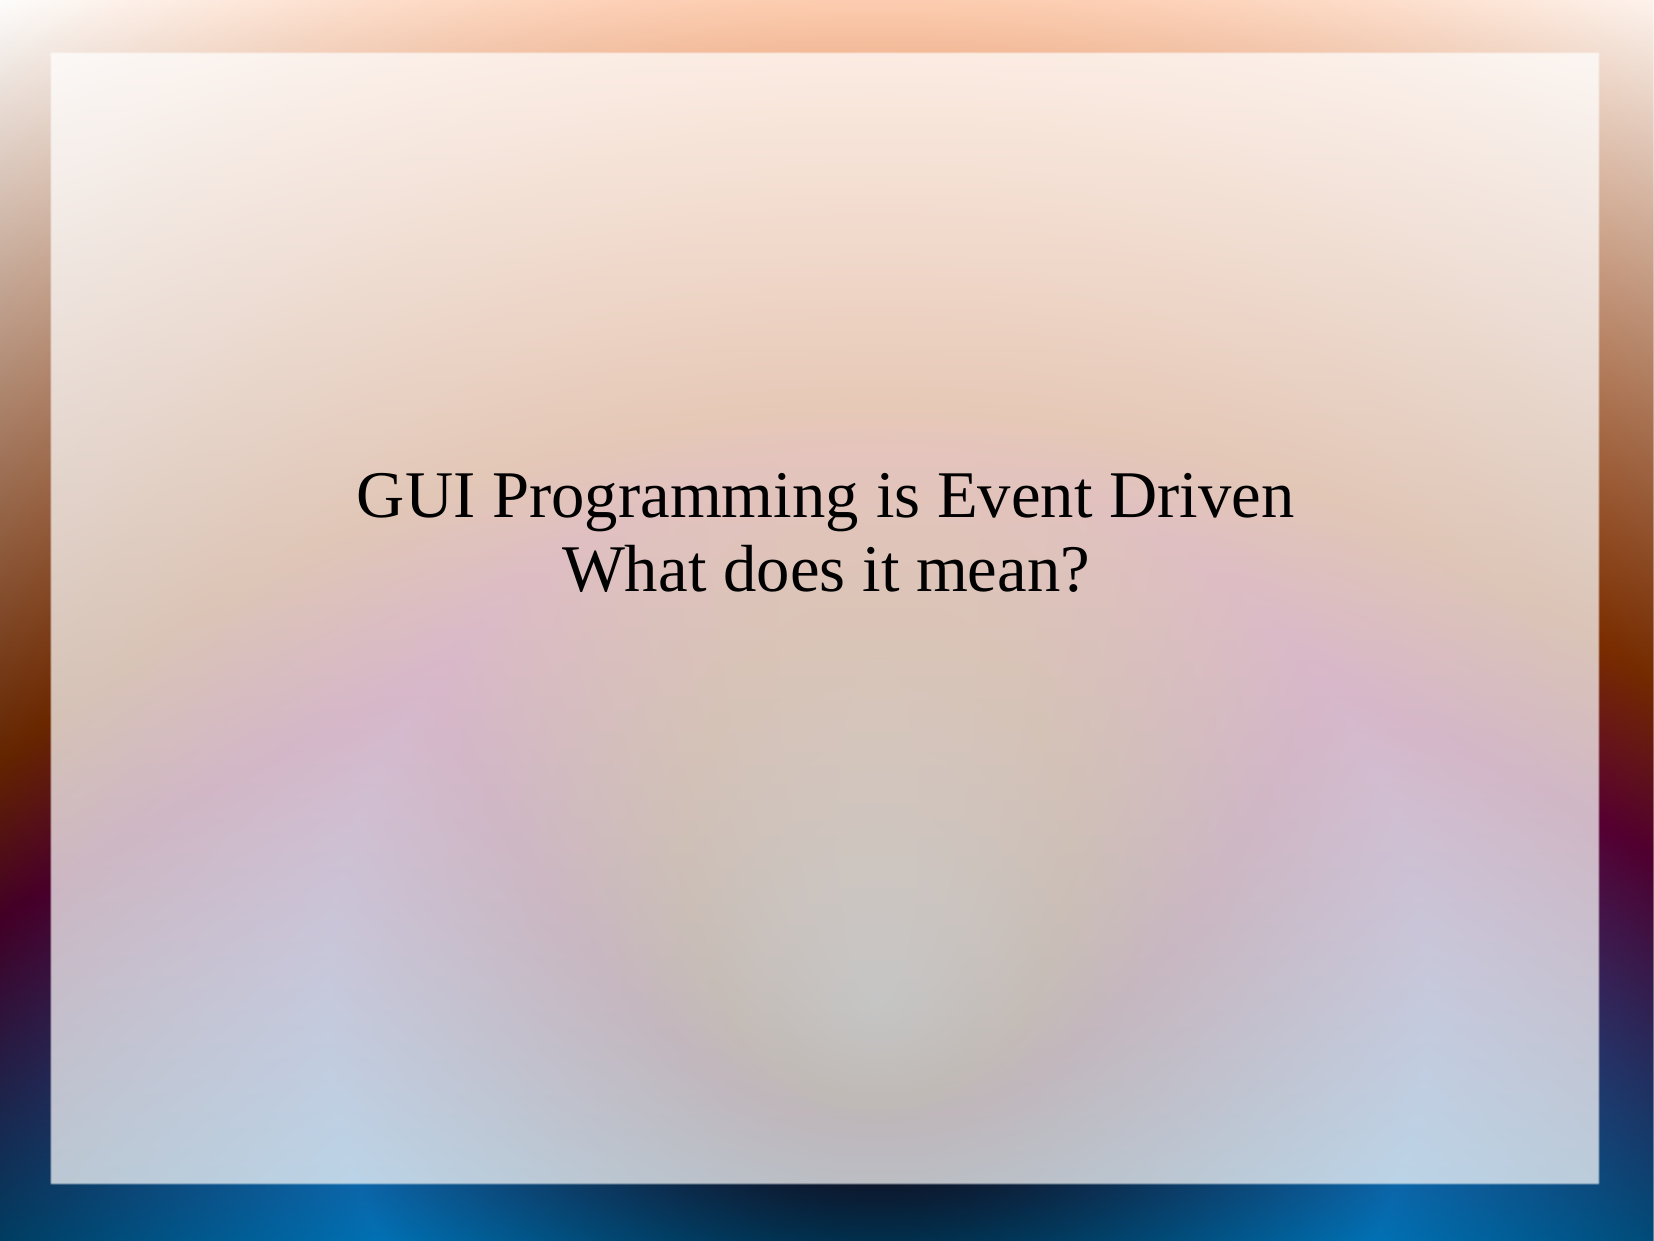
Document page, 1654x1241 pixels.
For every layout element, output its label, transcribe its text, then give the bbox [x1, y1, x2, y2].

subtitle GUI Programming is Event Driven What does it mean? [82, 55, 1571, 1010]
picture [0, 0, 1654, 1241]
